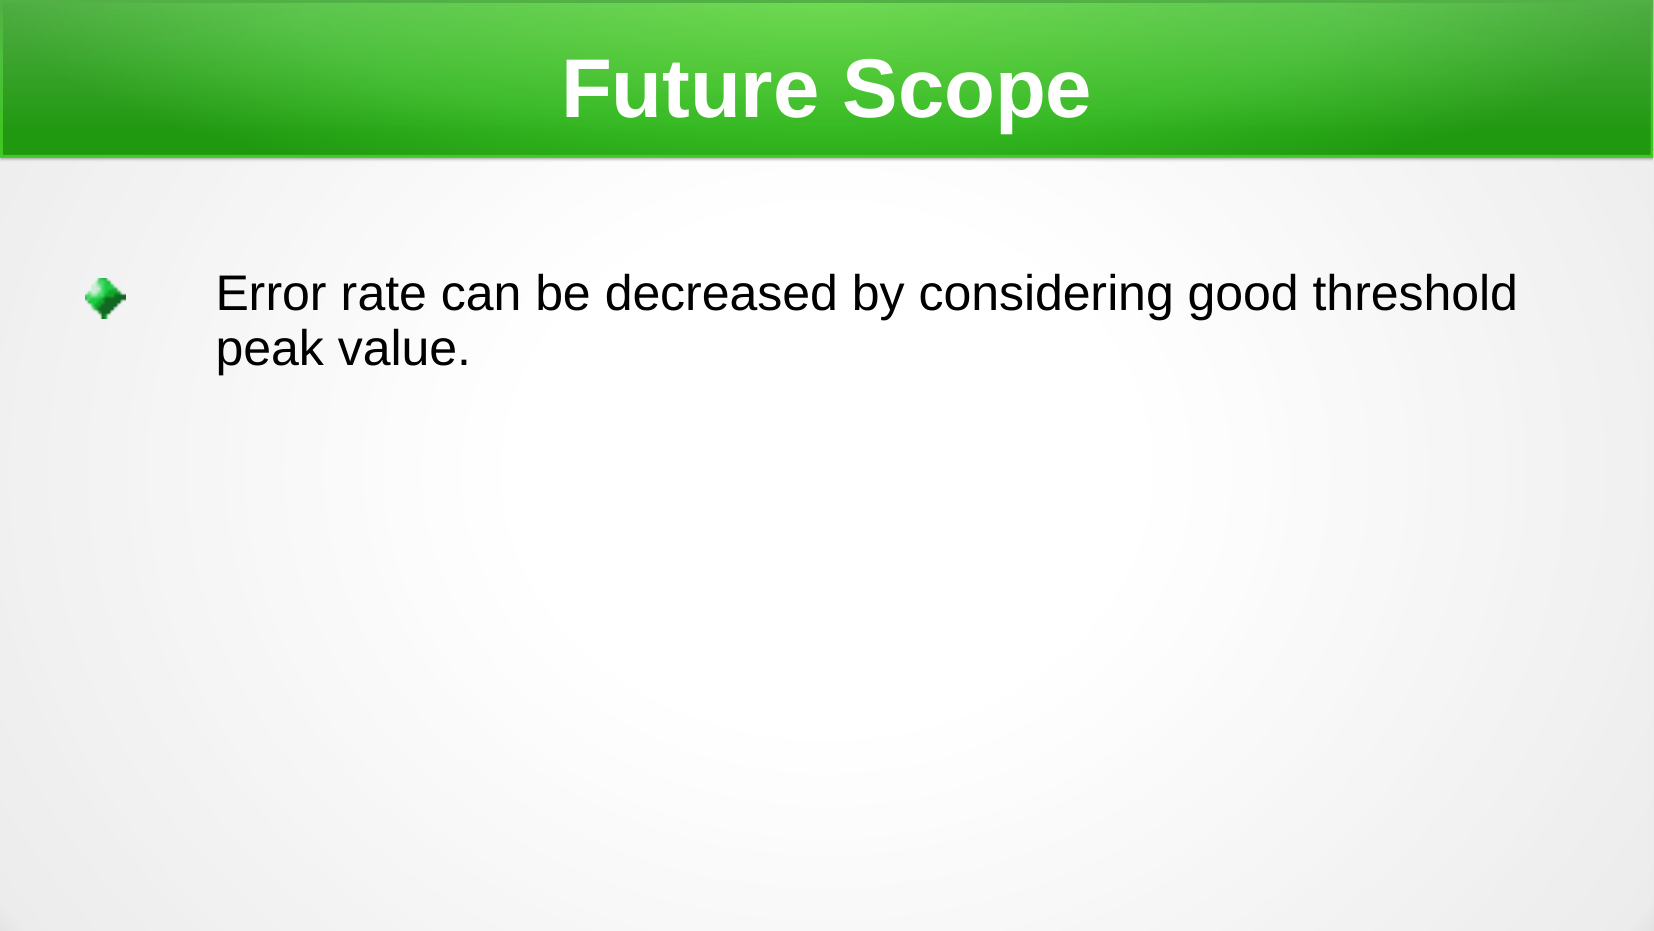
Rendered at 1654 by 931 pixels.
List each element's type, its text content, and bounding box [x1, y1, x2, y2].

text_box Error rate can be decreased by considering good threshold peak value. [200, 257, 1536, 384]
title Future Scope [82, 35, 1571, 142]
picture [85, 278, 126, 319]
